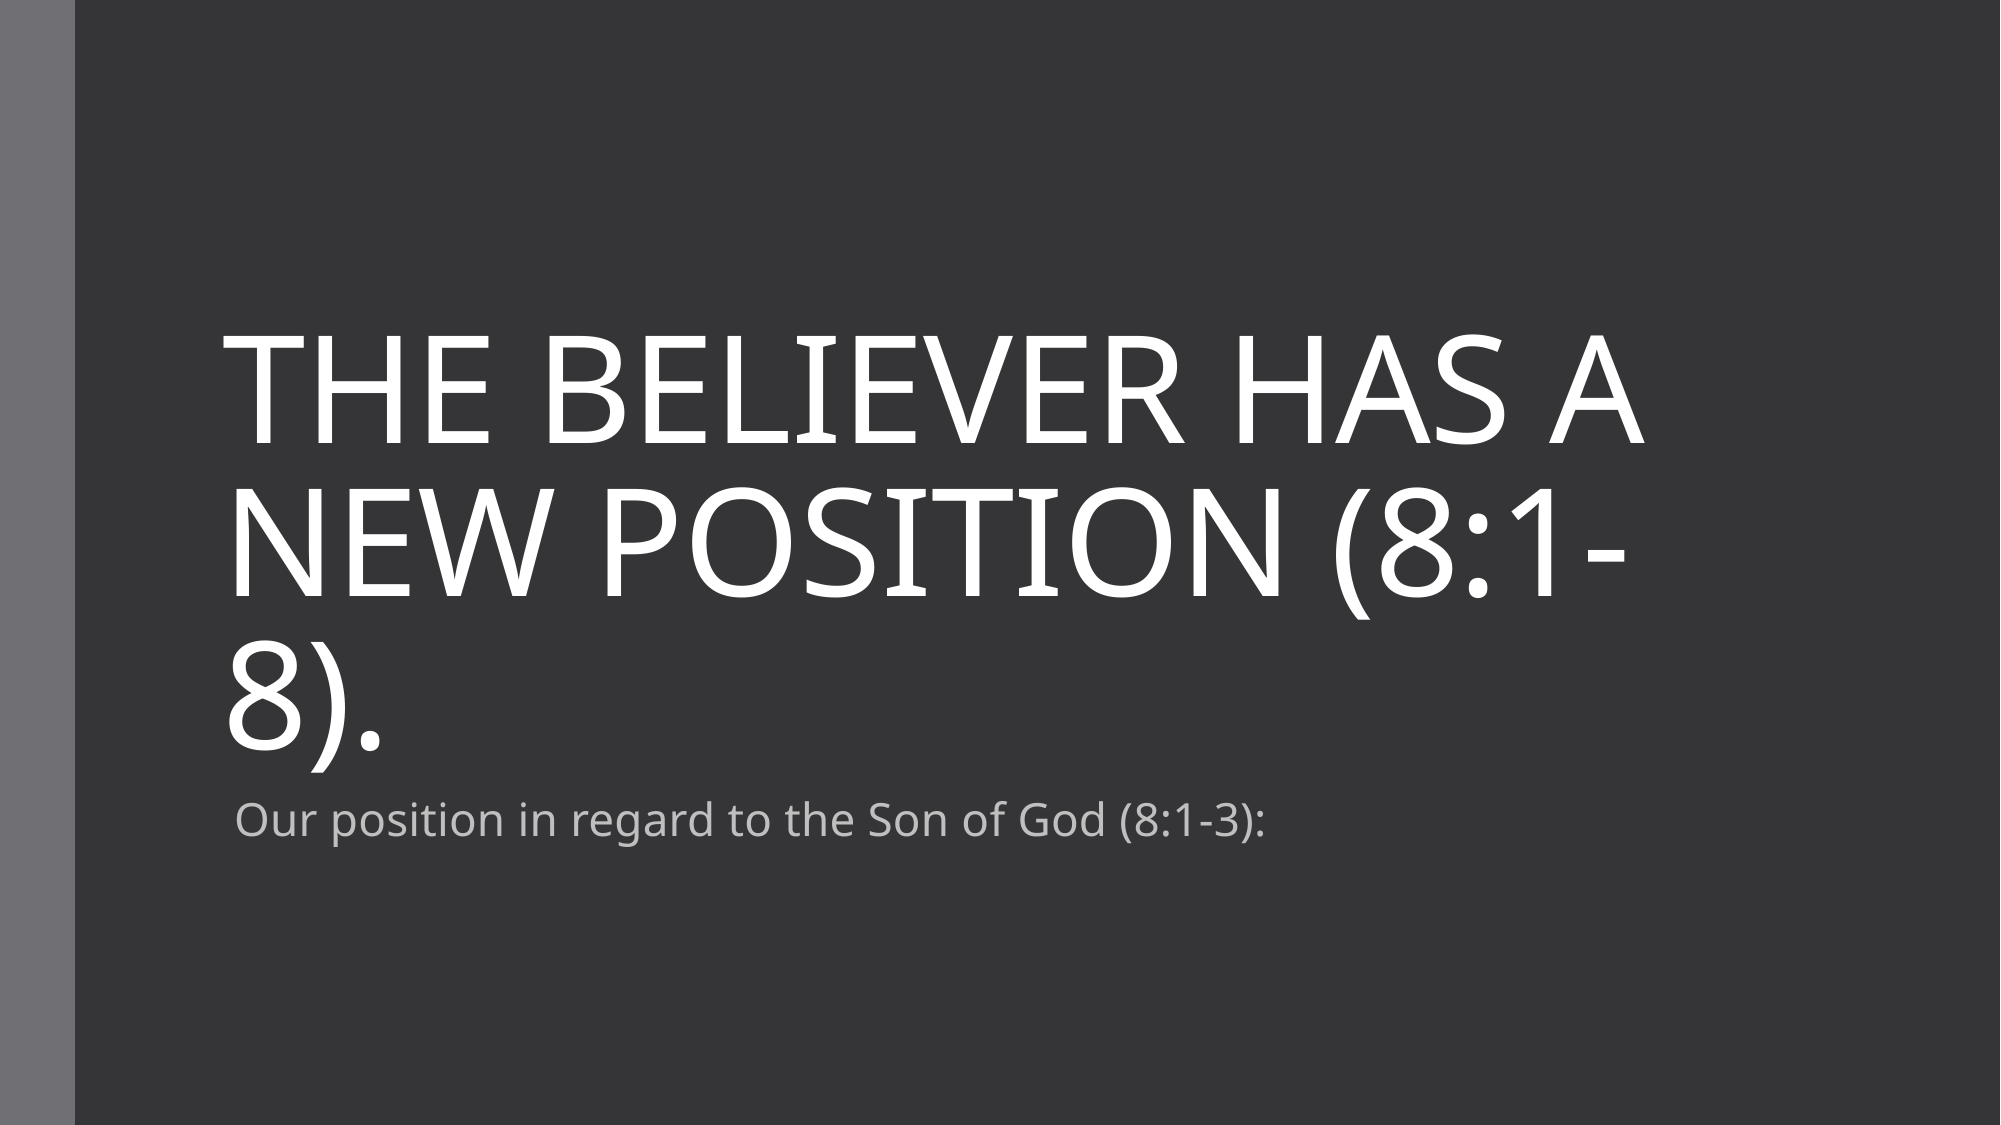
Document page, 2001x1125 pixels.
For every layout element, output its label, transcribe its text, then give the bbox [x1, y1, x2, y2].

subtitle Our position in regard to the Son of God (8:1-3): [206, 787, 1752, 1066]
title THE BELIEVER HAS A NEW POSITION (8:1-8). [206, 124, 1752, 787]
